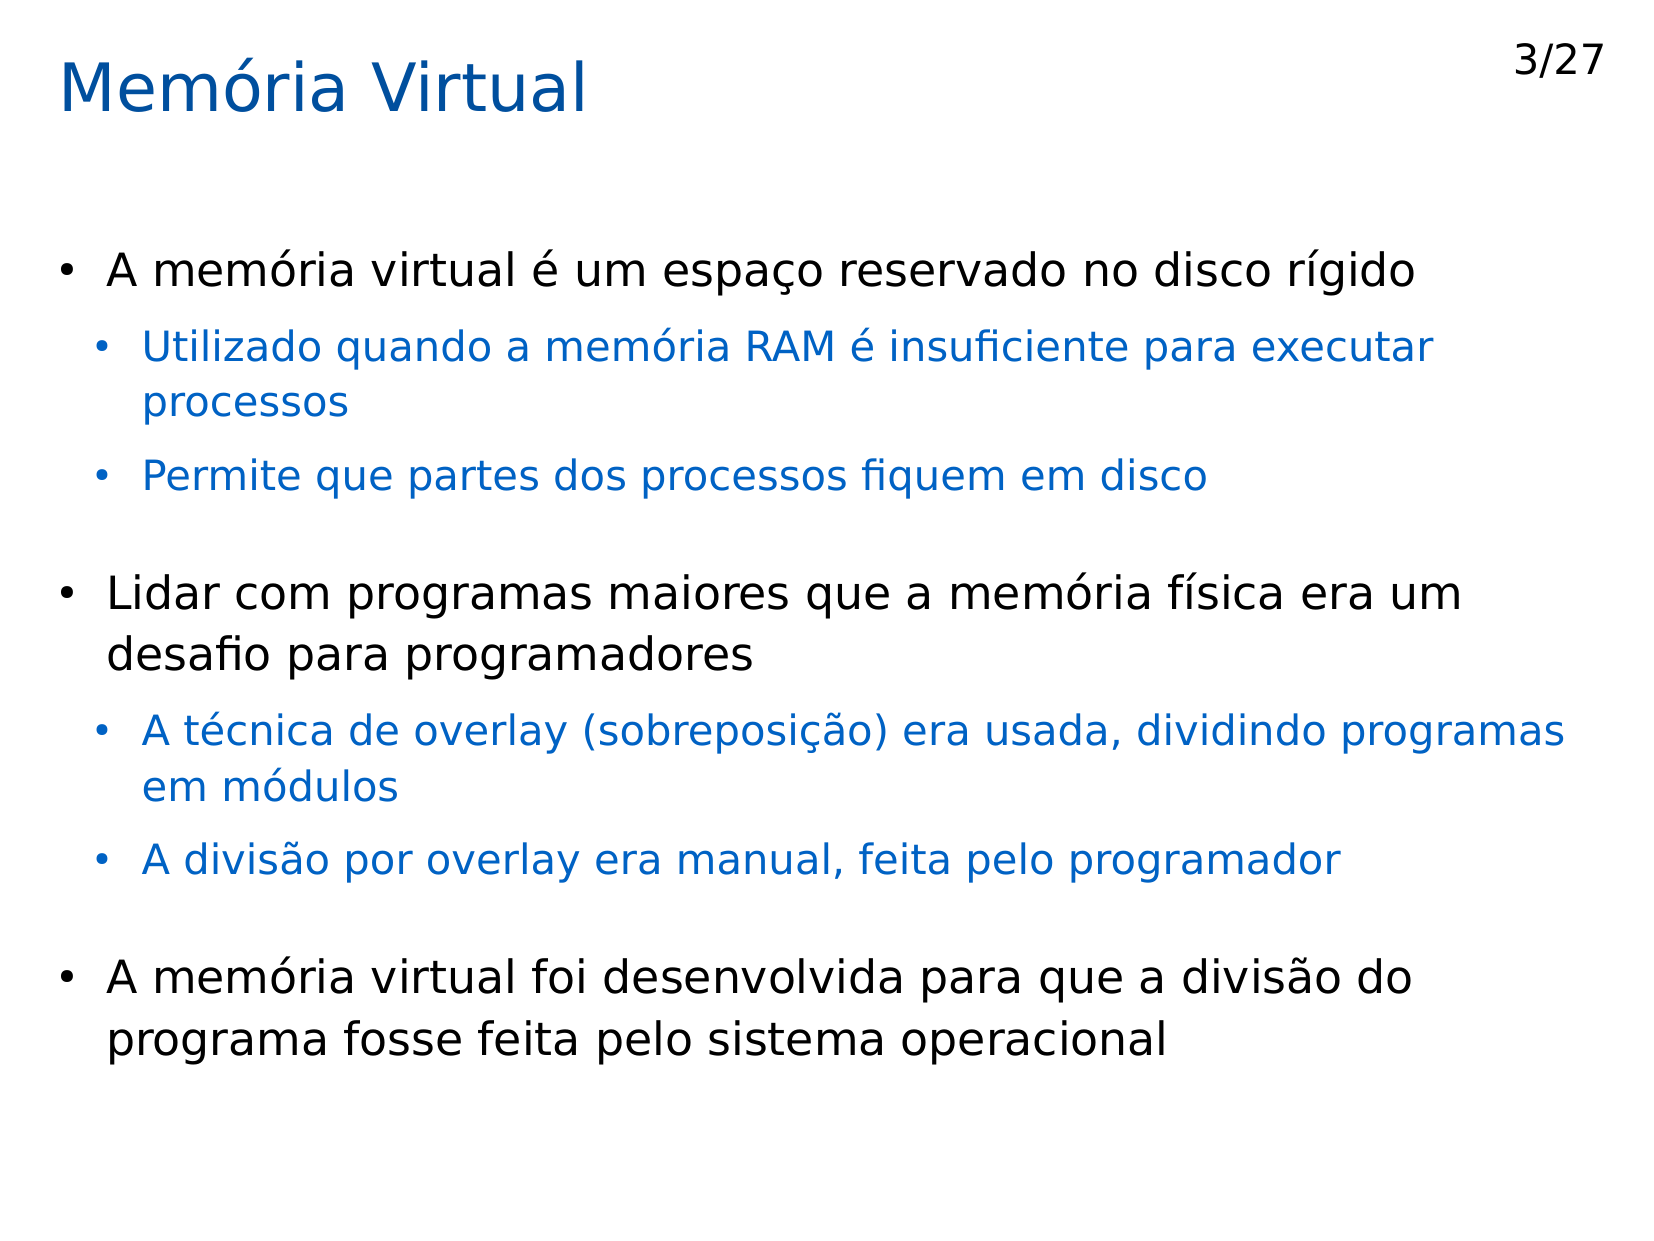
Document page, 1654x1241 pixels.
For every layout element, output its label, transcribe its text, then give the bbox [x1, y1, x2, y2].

list A memória virtual é um espaço reservado no disco rígido Utilizado quando a memória RAM é insuficiente para executar processos Permite que partes dos processos fiquem em disco Lidar com programas maiores que a memória física era um desafio para programadores A técnica de overlay (sobreposição) era usada, dividindo programas em módulos A divisão por overlay era manual, feita pelo programador A memória virtual foi desenvolvida para que a divisão do programa fosse feita pelo sistema operacional [59, 236, 1595, 1211]
title Memória Virtual [59, 29, 1506, 148]
